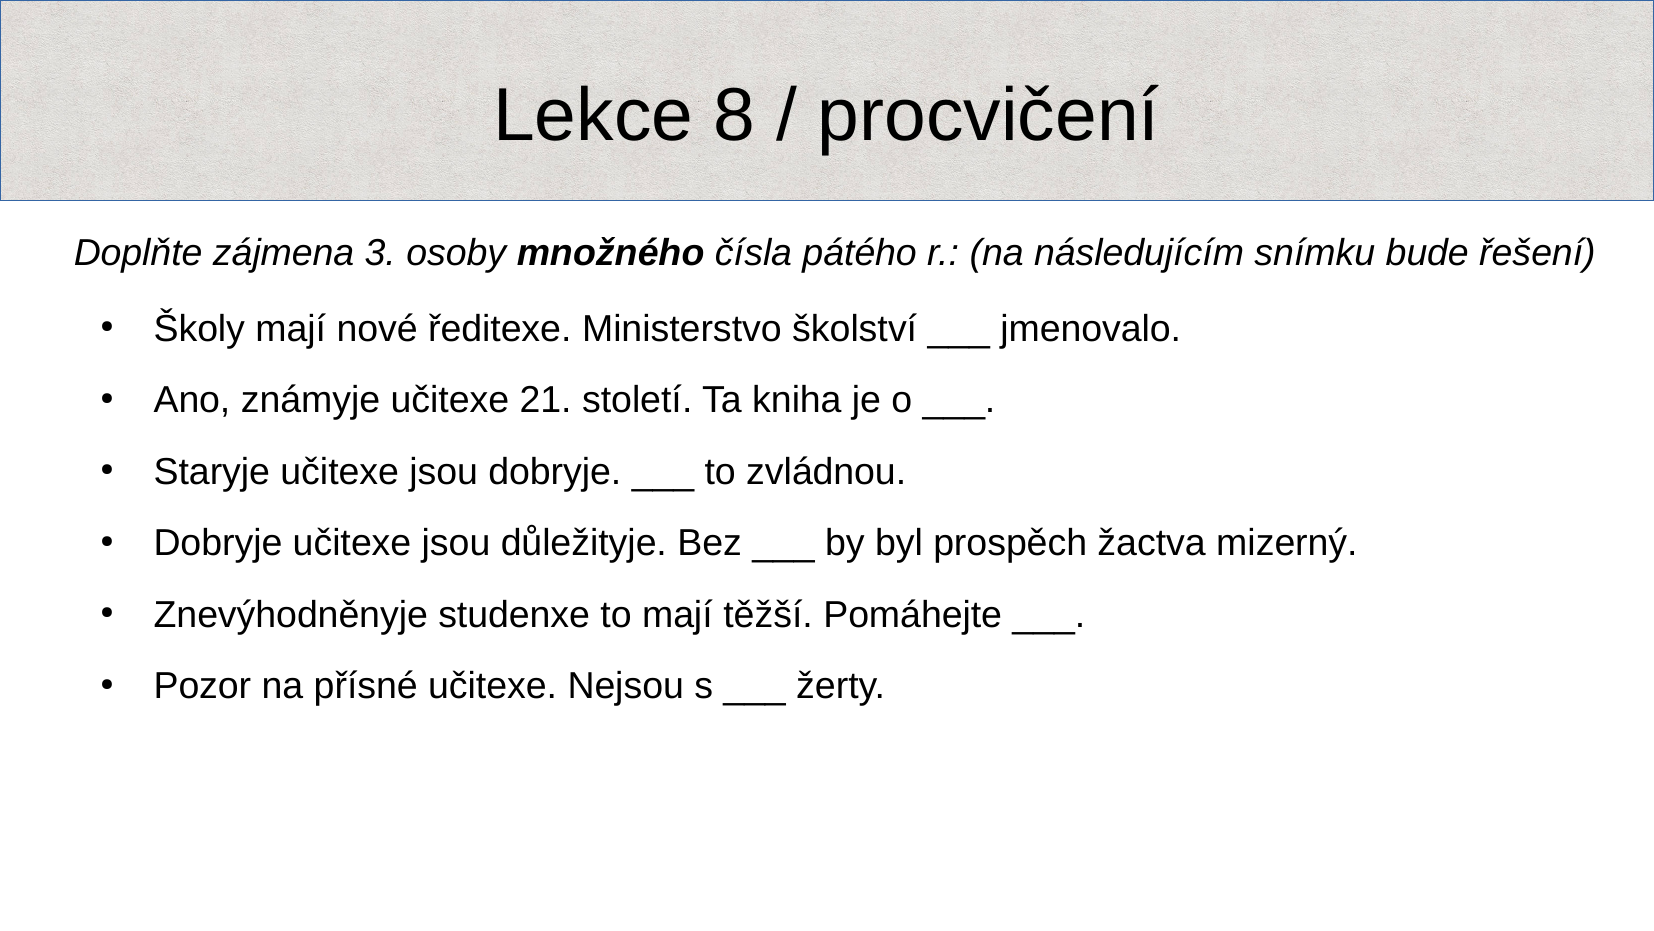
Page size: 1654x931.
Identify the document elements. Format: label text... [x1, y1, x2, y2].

title Lekce 8 / procvičení [82, 37, 1571, 193]
text_box Doplňte zájmena 3. osoby množného čísla pátého r.: (na následujícím snímku bude řešení) [59, 224, 1630, 282]
list Školy mají nové ředitexe. Ministerstvo školství ___ jmenovalo. Ano, známyje učitexe 21. století. Ta kniha je o ___. Staryje učitexe jsou dobryje. ___ to zvládnou. Dobryje učitexe jsou důležityje. Bez ___ by byl prospěch žactva mizerný. Znevýhodněnyje studenxe to mají těžší. Pomáhejte ___. Pozor na přísné učitexe. Nejsou s ___ žerty. [82, 307, 1571, 886]
picture [1, 1, 1653, 200]
